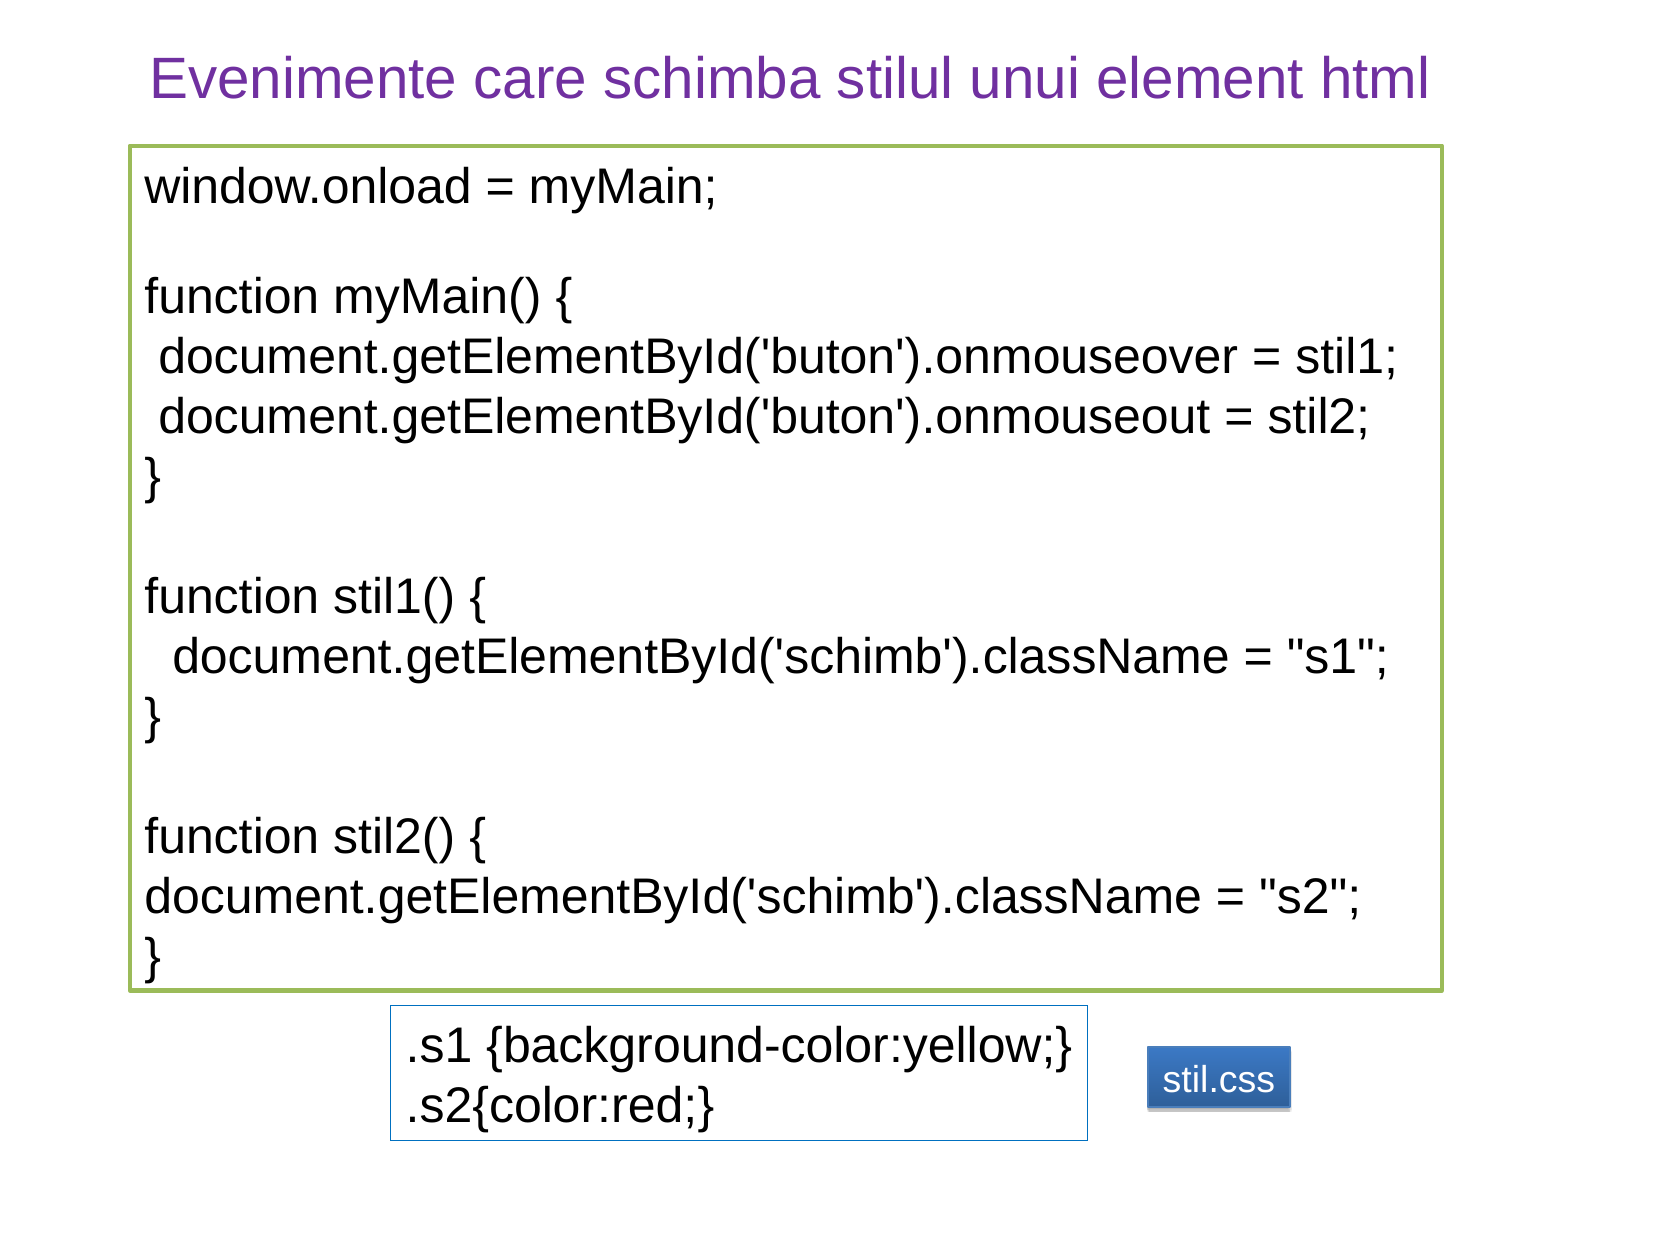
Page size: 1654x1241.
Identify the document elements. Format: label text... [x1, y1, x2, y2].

text_box .s1 {background-color:yellow;} .s2{color:red;} [390, 1005, 1088, 1141]
text_box stil.css [1147, 1047, 1291, 1107]
text_box window.onload = myMain; function myMain() { document.getElementById('buton').onmouseover = stil1; document.getElementById('buton').onmouseout = stil2; } function stil1() { document.getElementById('schimb').className = "s1"; } function stil2() { document.getElementById('schimb').className = "s2"; } [129, 145, 1442, 991]
text_box Evenimente care schimba stilul unui element html [134, 38, 1447, 119]
